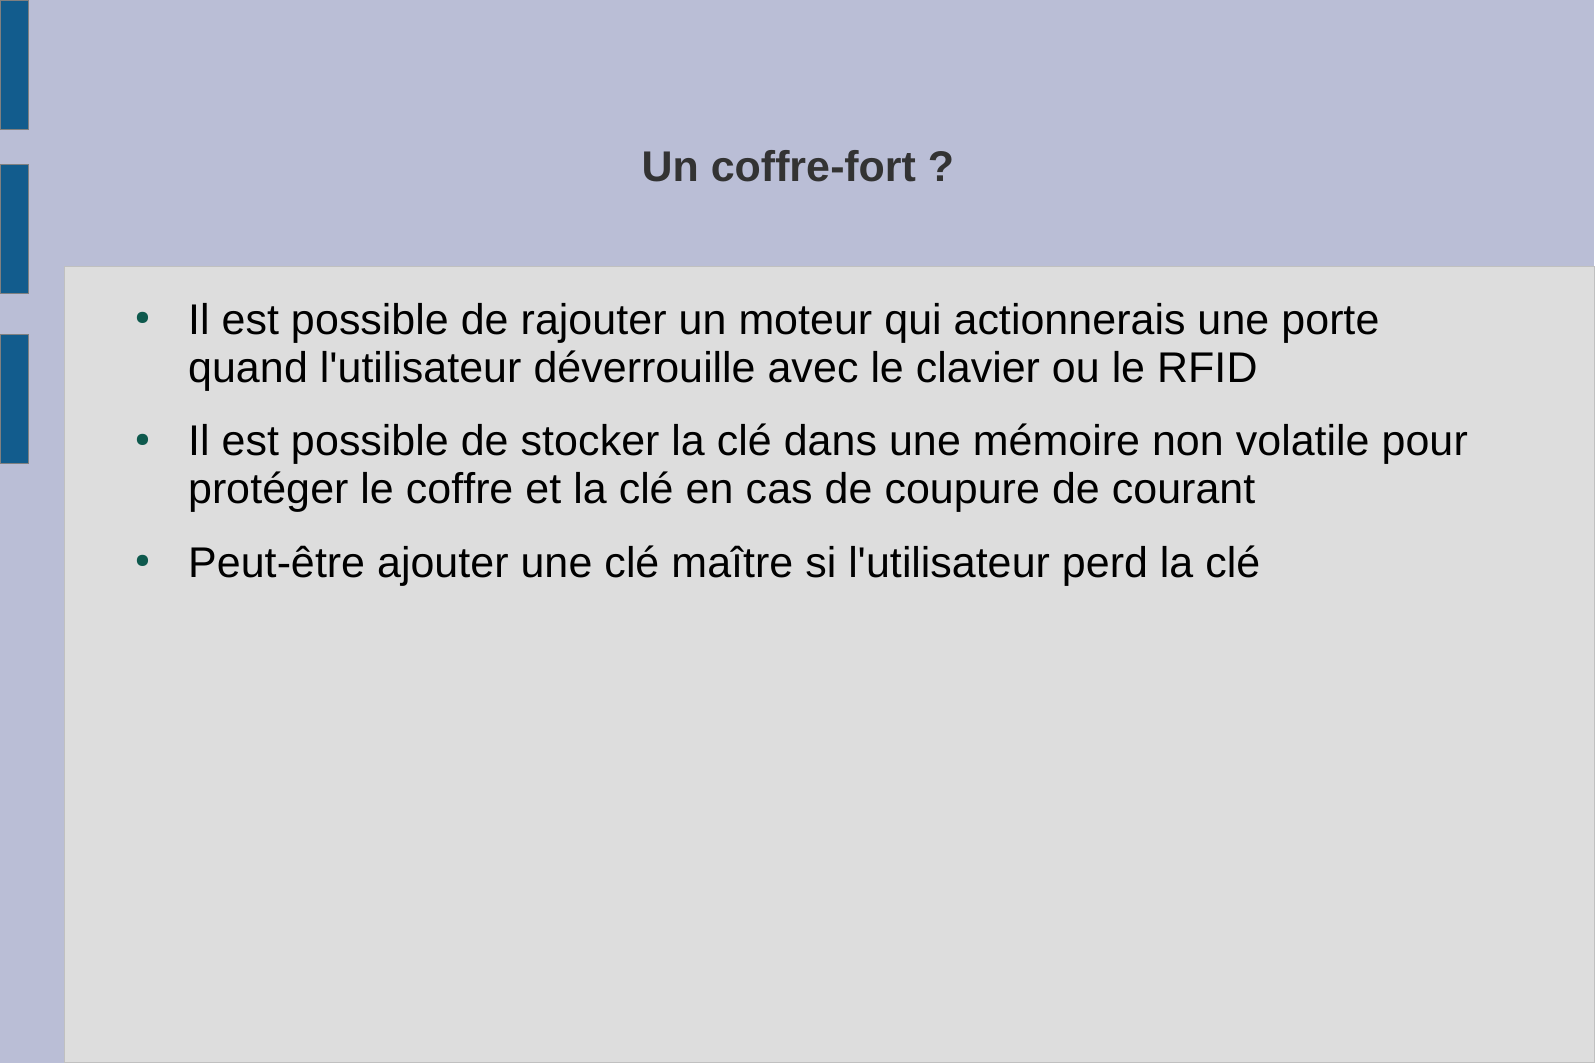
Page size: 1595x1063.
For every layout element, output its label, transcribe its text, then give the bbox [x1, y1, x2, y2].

title Un coffre-fort ? [117, 78, 1479, 256]
list Il est possible de rajouter un moteur qui actionnerais une porte quand l'utilisateur déverrouille avec le clavier ou le RFID Il est possible de stocker la clé dans une mémoire non volatile pour protéger le coffre et la clé en cas de coupure de courant Peut-être ajouter une clé maître si l'utilisateur perd la clé [117, 295, 1479, 966]
